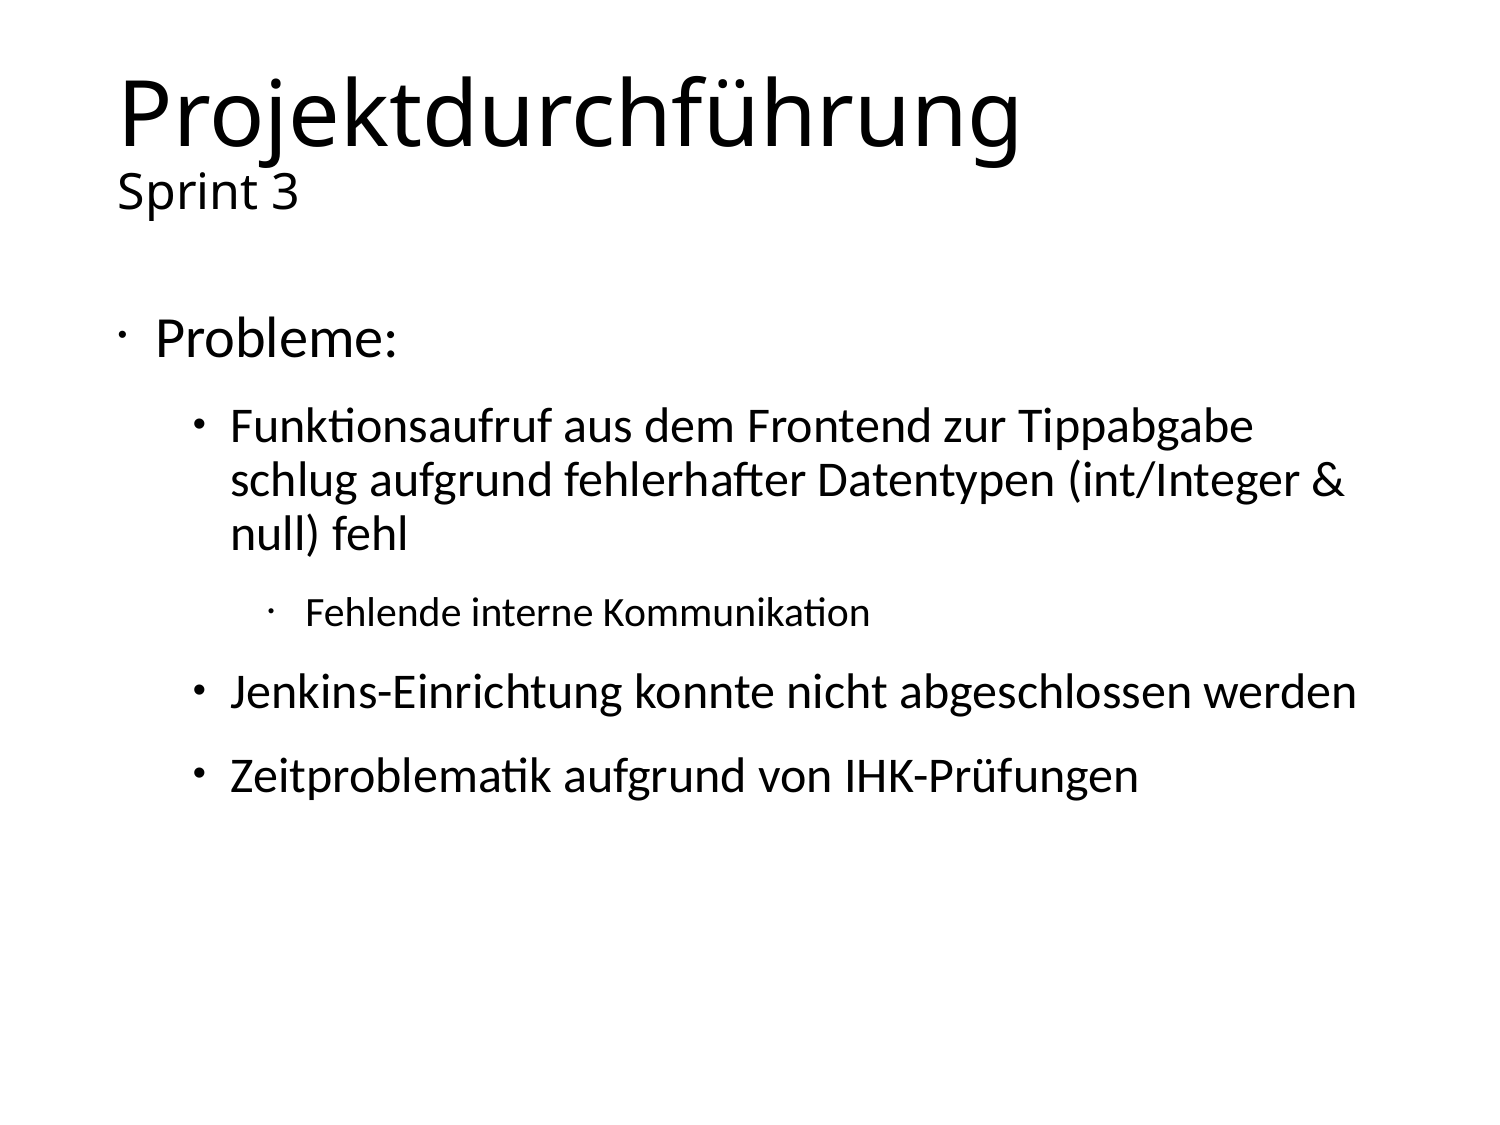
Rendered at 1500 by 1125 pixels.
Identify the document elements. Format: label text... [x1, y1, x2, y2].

title Projektdurchführung Sprint 3 [103, 59, 1397, 278]
list Probleme: Funktionsaufruf aus dem Frontend zur Tippabgabe schlug aufgrund fehlerhafter Datentypen (int/Integer & null) fehl Fehlende interne Kommunikation Jenkins-Einrichtung konnte nicht abgeschlossen werden Zeitproblematik aufgrund von IHK-Prüfungen [103, 299, 1397, 1014]
